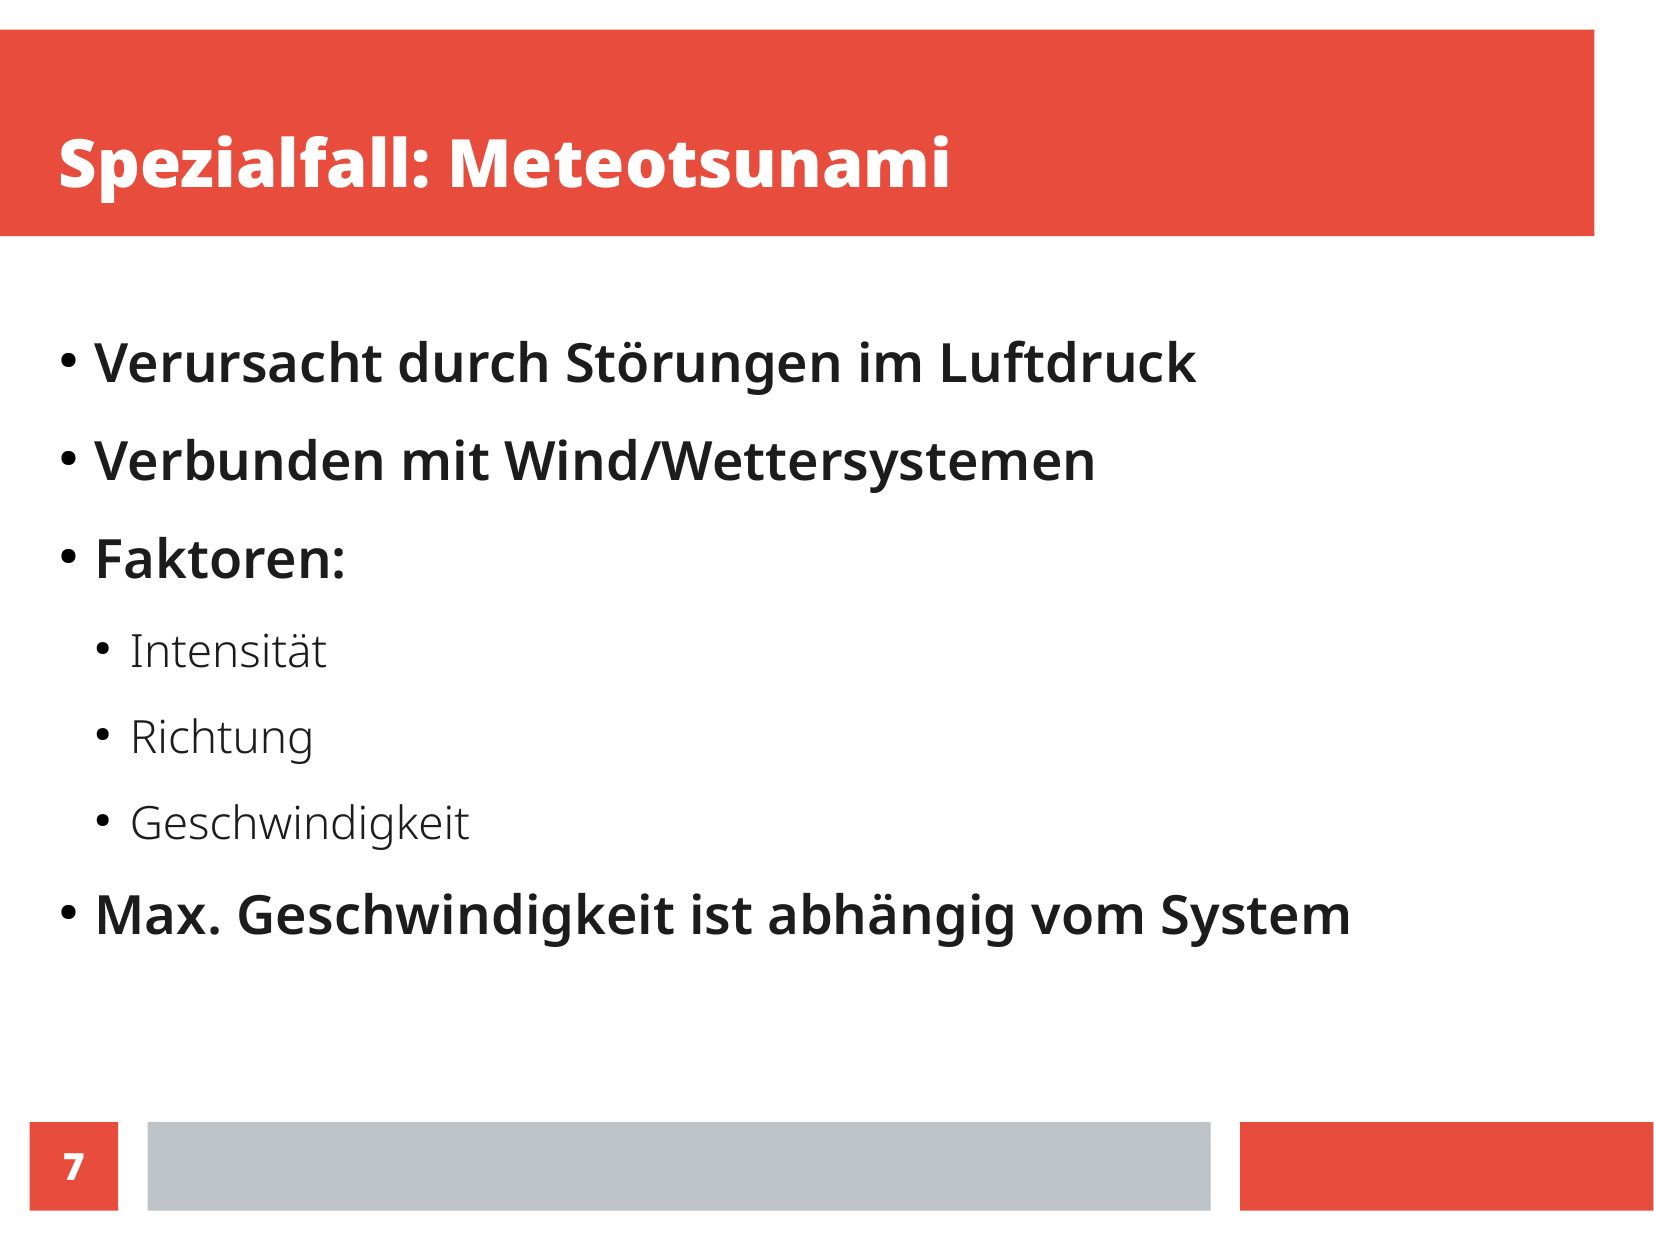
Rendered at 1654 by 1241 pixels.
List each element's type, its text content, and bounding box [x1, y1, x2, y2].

list Verursacht durch Störungen im Luftdruck Verbunden mit Wind/Wettersystemen Faktoren: Intensität Richtung Geschwindigkeit Max. Geschwindigkeit ist abhängig vom System [59, 324, 1565, 1093]
title Spezialfall: Meteotsunami [59, 59, 1595, 207]
